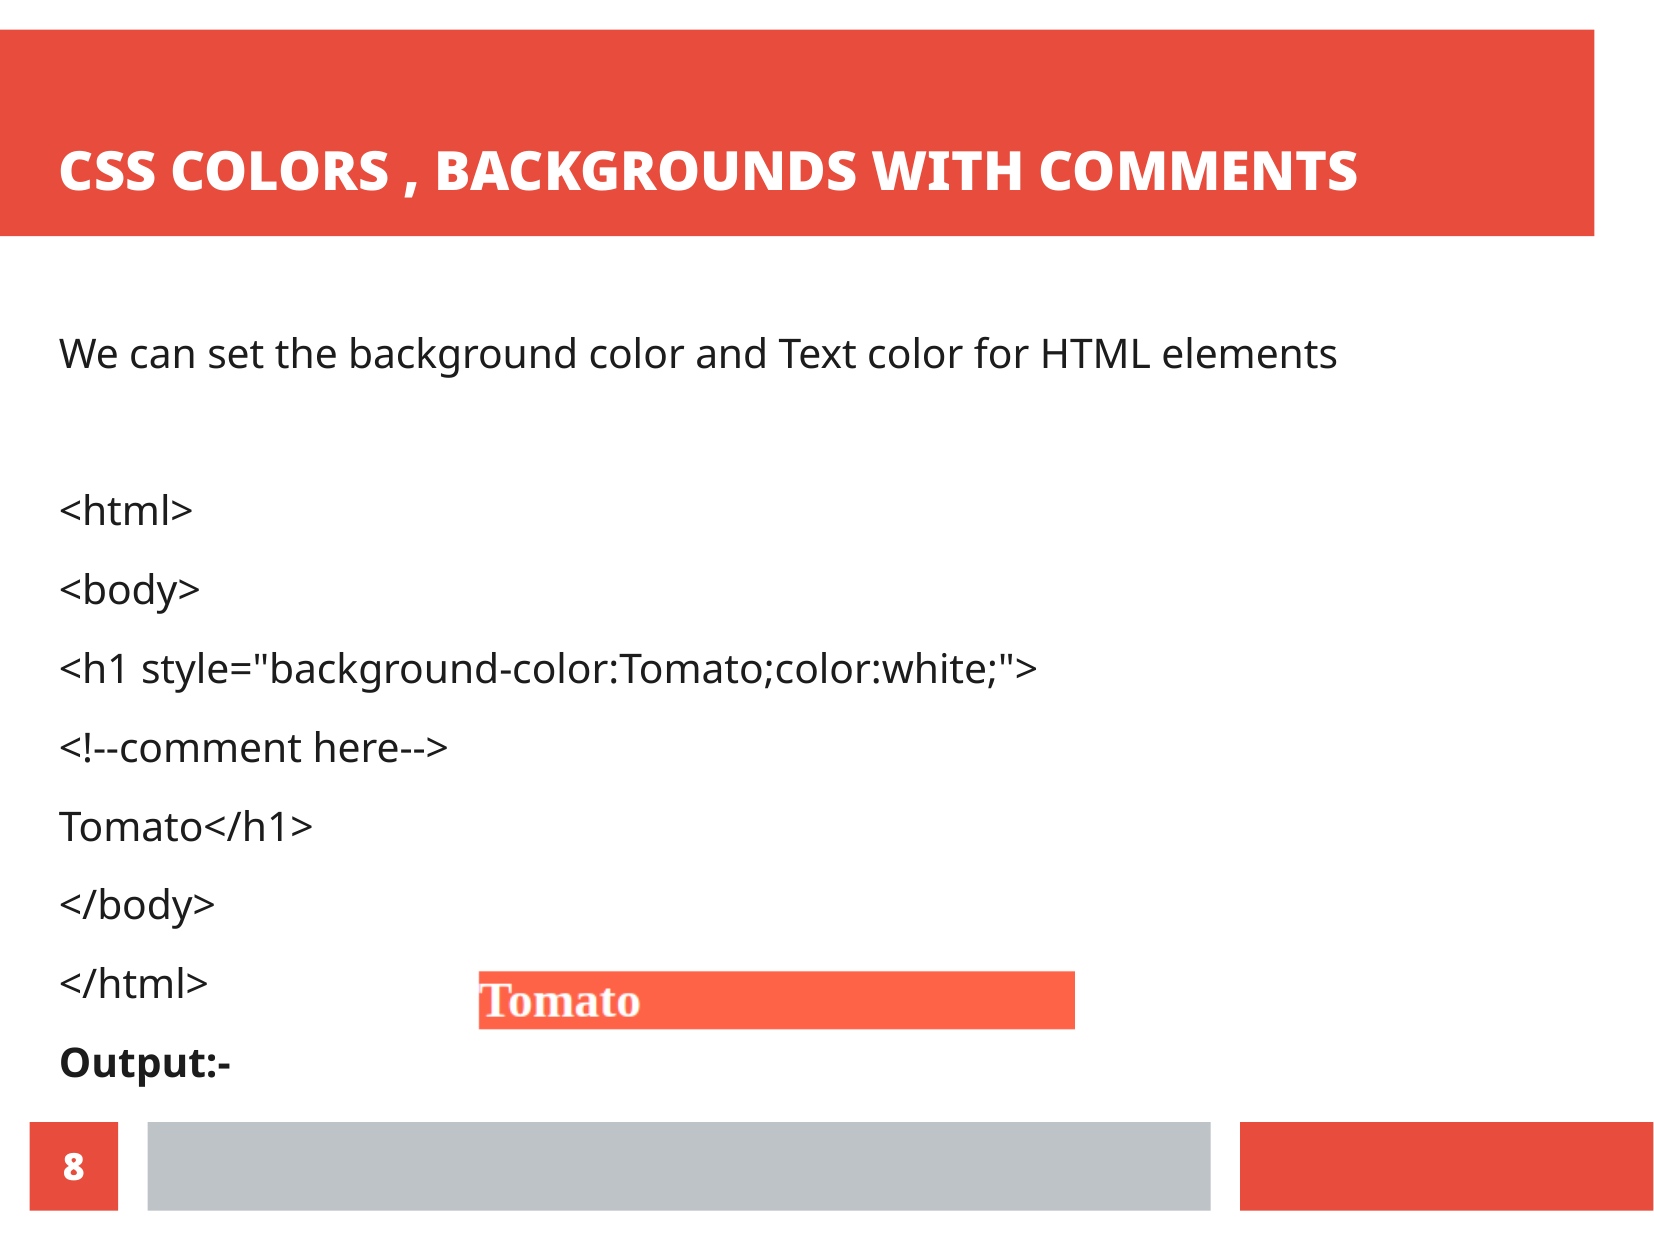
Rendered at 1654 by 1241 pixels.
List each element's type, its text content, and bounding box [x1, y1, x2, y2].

picture [473, 948, 1075, 1123]
list We can set the background color and Text color for HTML elements <html> <body> <h1 style="background-color:Tomato;color:white;"> <!--comment here--> Tomato</h1> </body> </html> Output:- [59, 324, 1565, 1093]
title CSS COLORS , BACKGROUNDS WITH COMMENTS [59, 59, 1595, 207]
